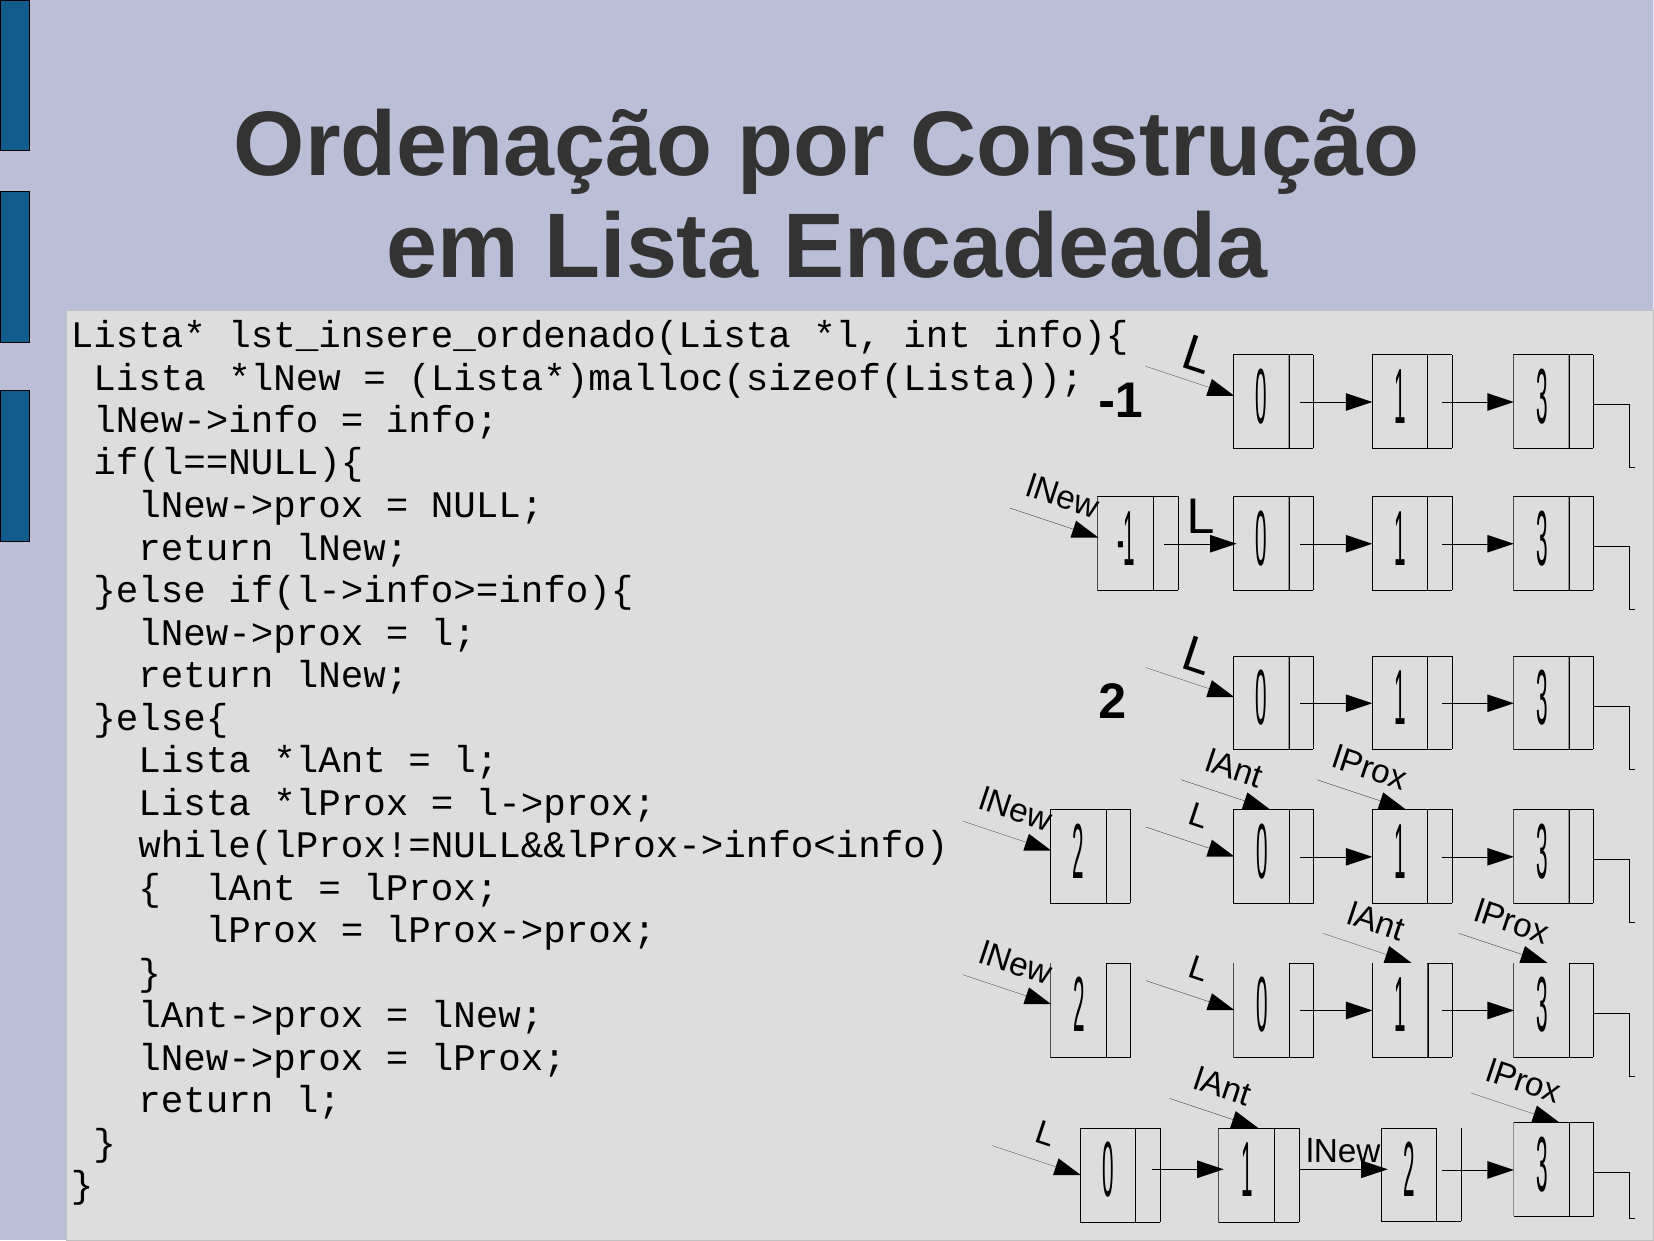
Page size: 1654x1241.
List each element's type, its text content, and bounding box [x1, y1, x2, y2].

chart [1079, 1128, 1162, 1229]
chart [1233, 496, 1315, 597]
list Lista* lst_insere_ordenado(Lista *l, int info){ Lista *lNew = (Lista*)malloc(sizeof(Lista)); lNew->info = info; if(l==NULL){ lNew->prox = NULL; return lNew; }else if(l->info>=info){ lNew->prox = l; return lNew; }else{ Lista *lAnt = l; Lista *lProx = l->prox; while(lProx!=NULL&&lProx->info<info) { lAnt = lProx; lProx = lProx->prox; } lAnt->prox = lNew; lNew->prox = lProx; return l; } } [53, 316, 1176, 1153]
chart [1513, 1122, 1595, 1223]
chart [1233, 354, 1315, 455]
chart [1513, 655, 1595, 757]
title Ordenação por Construção em Lista Encadeada [121, 91, 1534, 299]
chart [1050, 963, 1132, 1064]
chart [1233, 809, 1315, 910]
chart [1233, 963, 1315, 1064]
chart [1513, 809, 1595, 910]
chart [1218, 1128, 1300, 1229]
chart [1513, 496, 1595, 597]
chart [1050, 809, 1132, 910]
chart [1513, 963, 1595, 1064]
text_box 2 [1098, 673, 1141, 731]
chart [1371, 809, 1454, 910]
chart [1233, 655, 1315, 757]
chart [1371, 354, 1454, 455]
text_box -1 [1098, 372, 1144, 430]
chart [1380, 1127, 1463, 1229]
chart [1371, 963, 1454, 1064]
chart [1513, 354, 1595, 455]
chart [1371, 655, 1454, 757]
chart [1097, 496, 1179, 597]
chart [1371, 496, 1454, 597]
